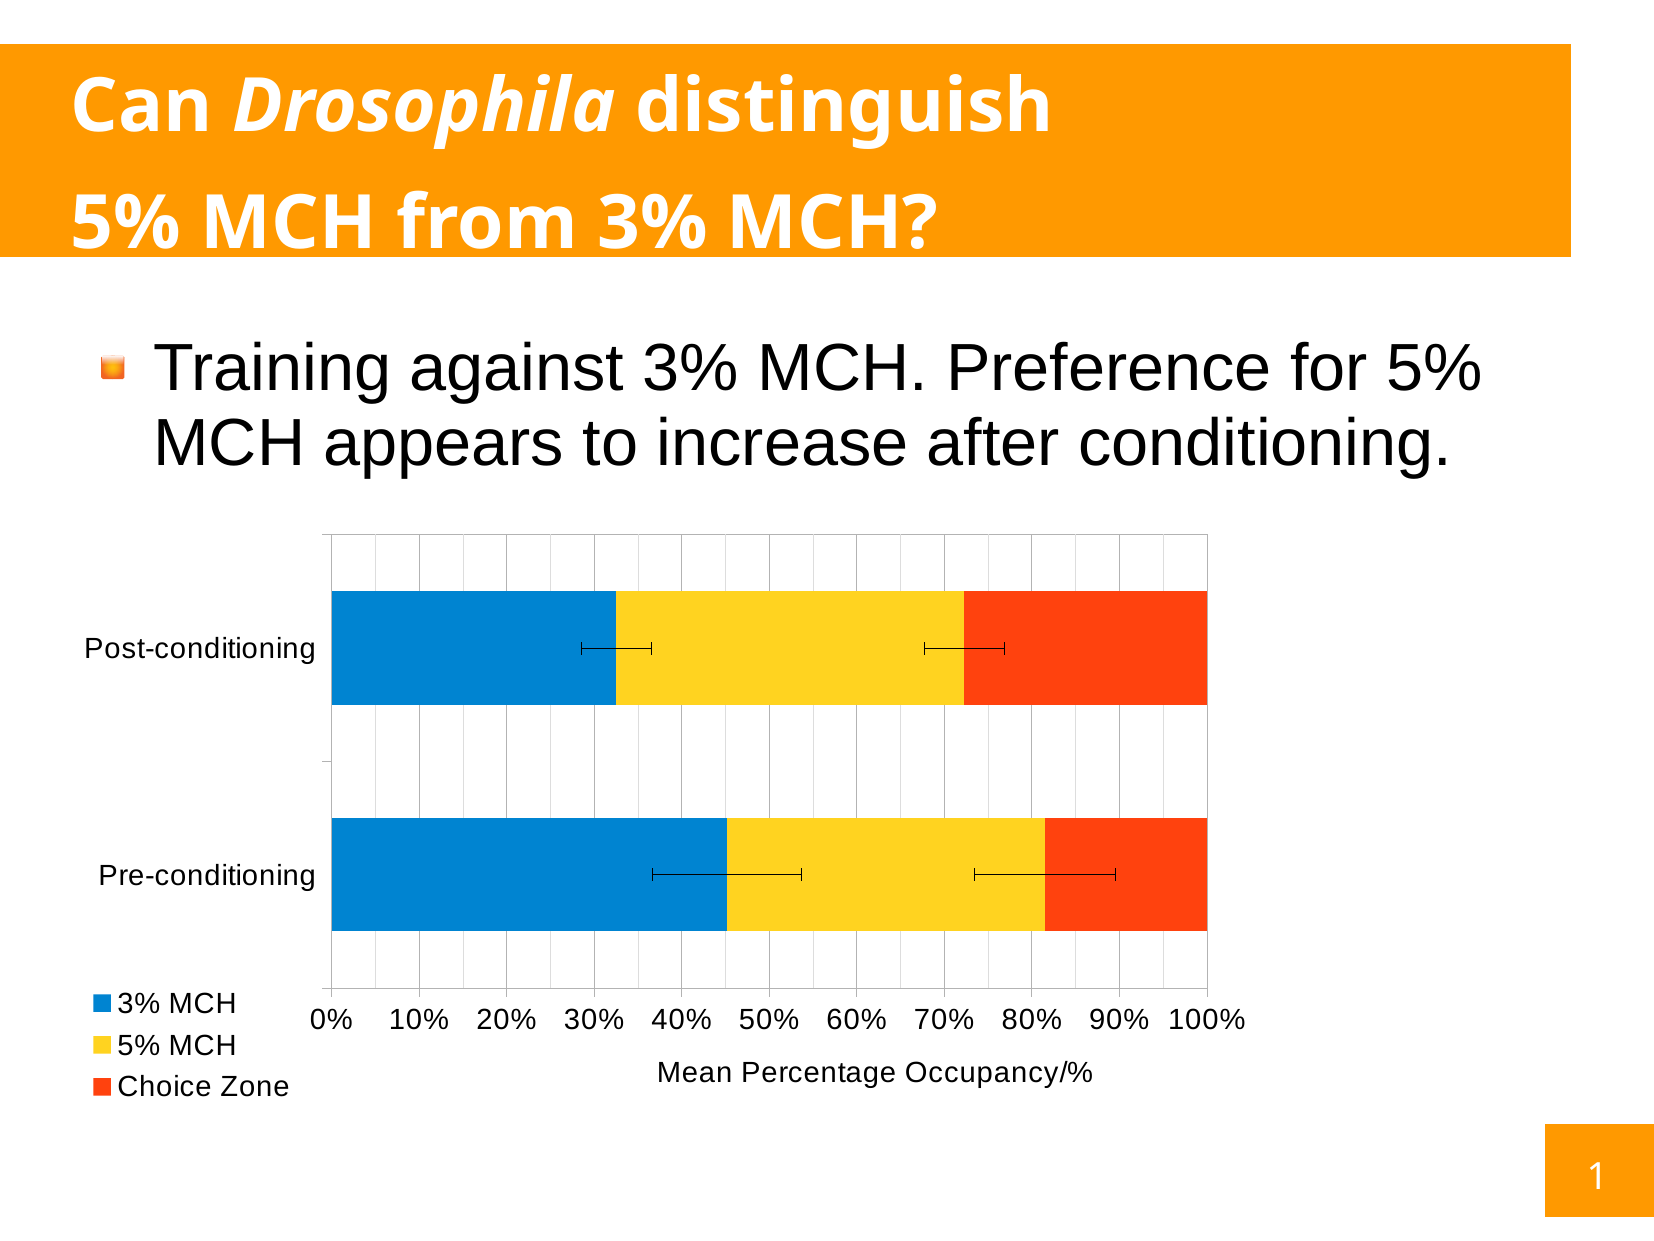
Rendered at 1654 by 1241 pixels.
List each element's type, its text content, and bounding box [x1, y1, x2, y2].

chart [55, 522, 1505, 1123]
title 1 [1563, 1148, 1609, 1194]
text_box [0, 44, 1571, 257]
list Training against 3% MCH. Preference for 5% MCH appears to increase after conditioning. [82, 330, 1571, 1096]
text_box [1545, 1124, 1654, 1217]
title Can Drosophila distinguish 5% MCH from 3% MCH? [70, 49, 1546, 257]
